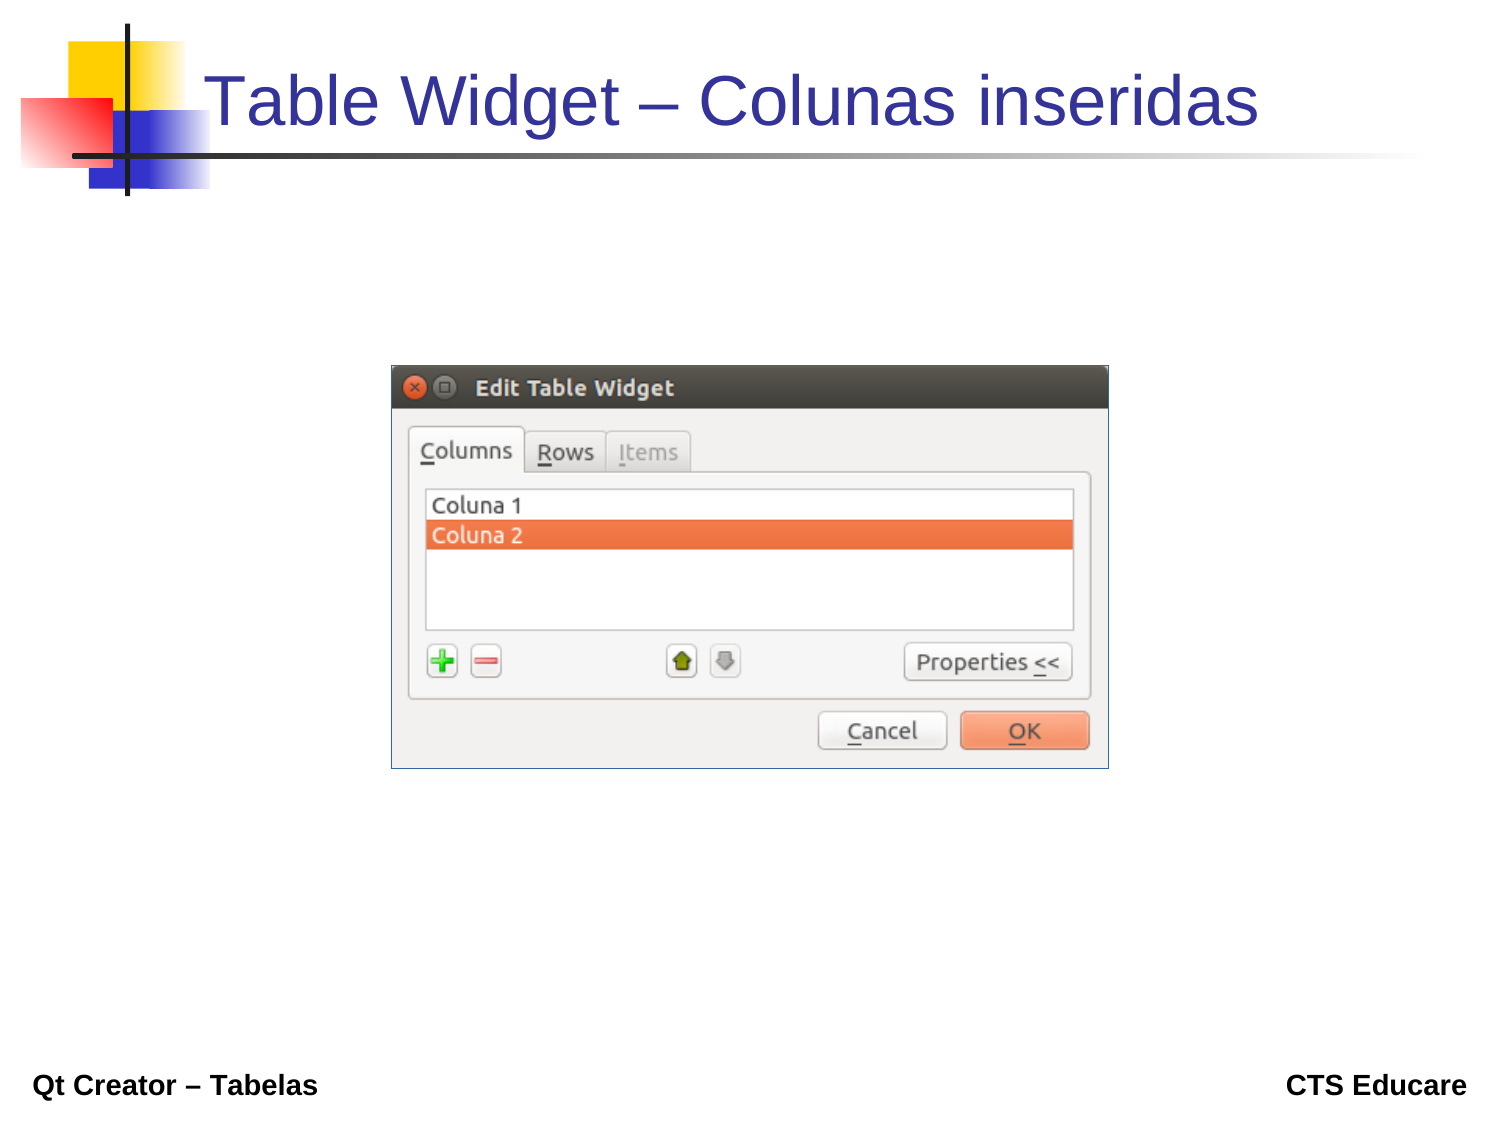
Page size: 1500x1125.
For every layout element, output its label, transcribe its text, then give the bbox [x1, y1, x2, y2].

title Table Widget – Colunas inseridas [188, 46, 1468, 149]
picture [391, 365, 1109, 769]
